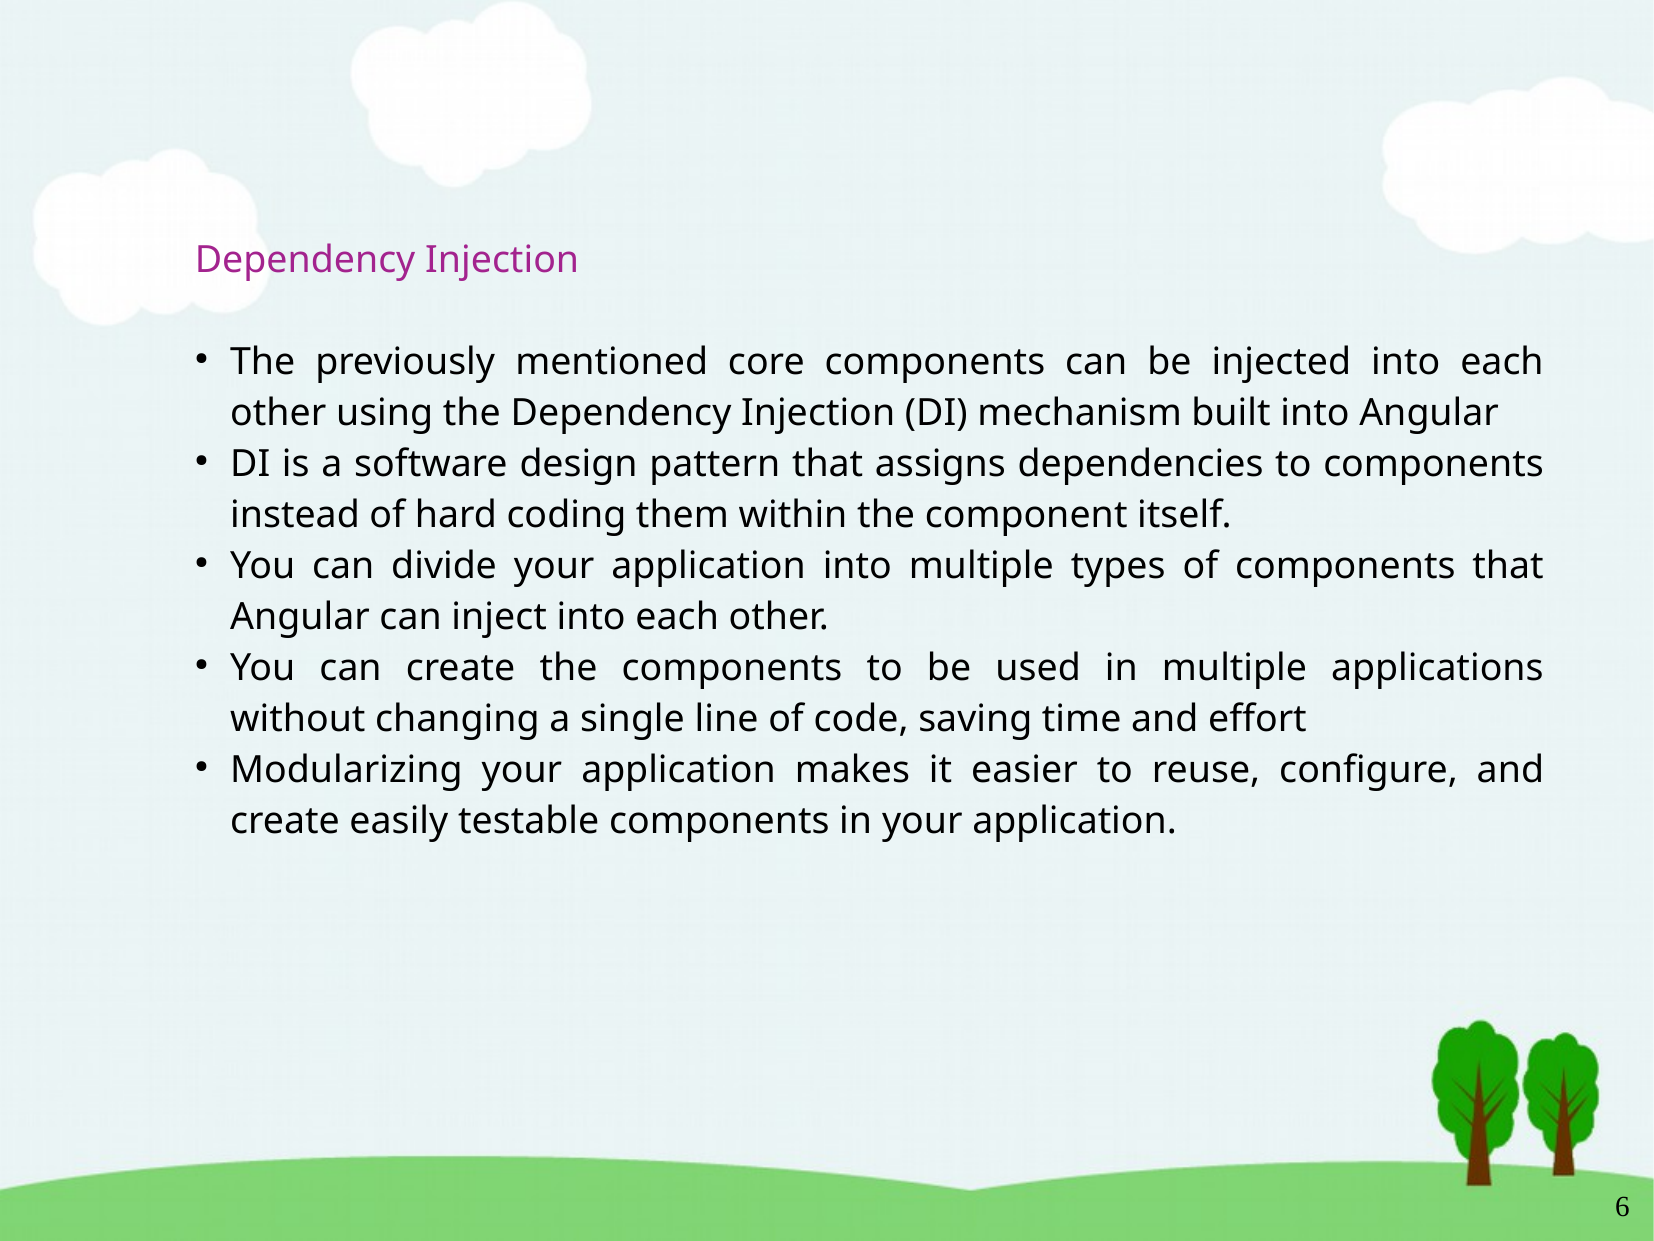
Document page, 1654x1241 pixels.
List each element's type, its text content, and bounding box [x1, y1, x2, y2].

text_box Dependency Injection The previously mentioned core components can be injected into each other using the Dependency Injection (DI) mechanism built into Angular DI is a software design pattern that assigns dependencies to components instead of hard coding them within the component itself. You can divide your application into multiple types of components that Angular can inject into each other. You can create the components to be used in multiple applications without changing a single line of code, saving time and effort Modularizing your application makes it easier to reuse, configure, and create easily testable components in your application. [180, 225, 1561, 736]
picture [0, 0, 1654, 1241]
